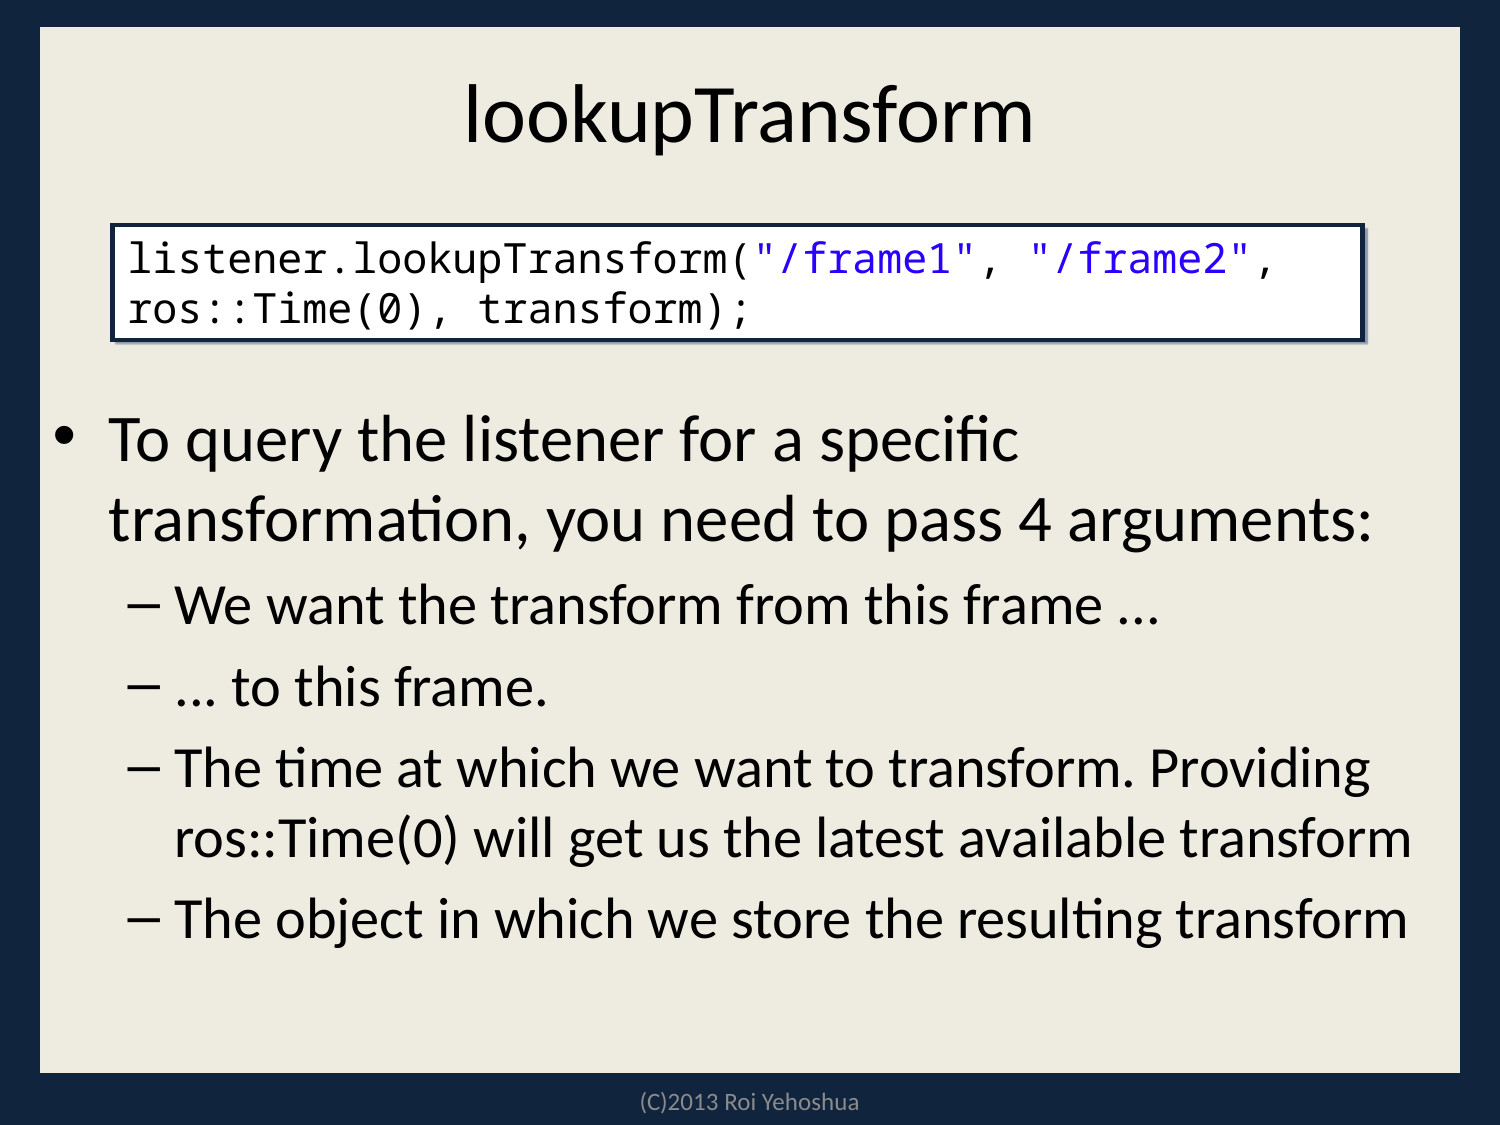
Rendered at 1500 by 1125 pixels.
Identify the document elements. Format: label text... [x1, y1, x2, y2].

footer (C)2013 Roi Yehoshua [512, 1074, 988, 1125]
text_box listener.lookupTransform("/frame1", "/frame2", ros::Time(0), transform); [112, 224, 1363, 340]
title lookupTransform [37, 31, 1463, 188]
list To query the listener for a specific transformation, you need to pass 4 arguments: We want the transform from this frame ... ... to this frame. The time at which we want to transform. Providing ros::Time(0) will get us the latest available transform The object in which we store the resulting transform [37, 200, 1463, 1080]
